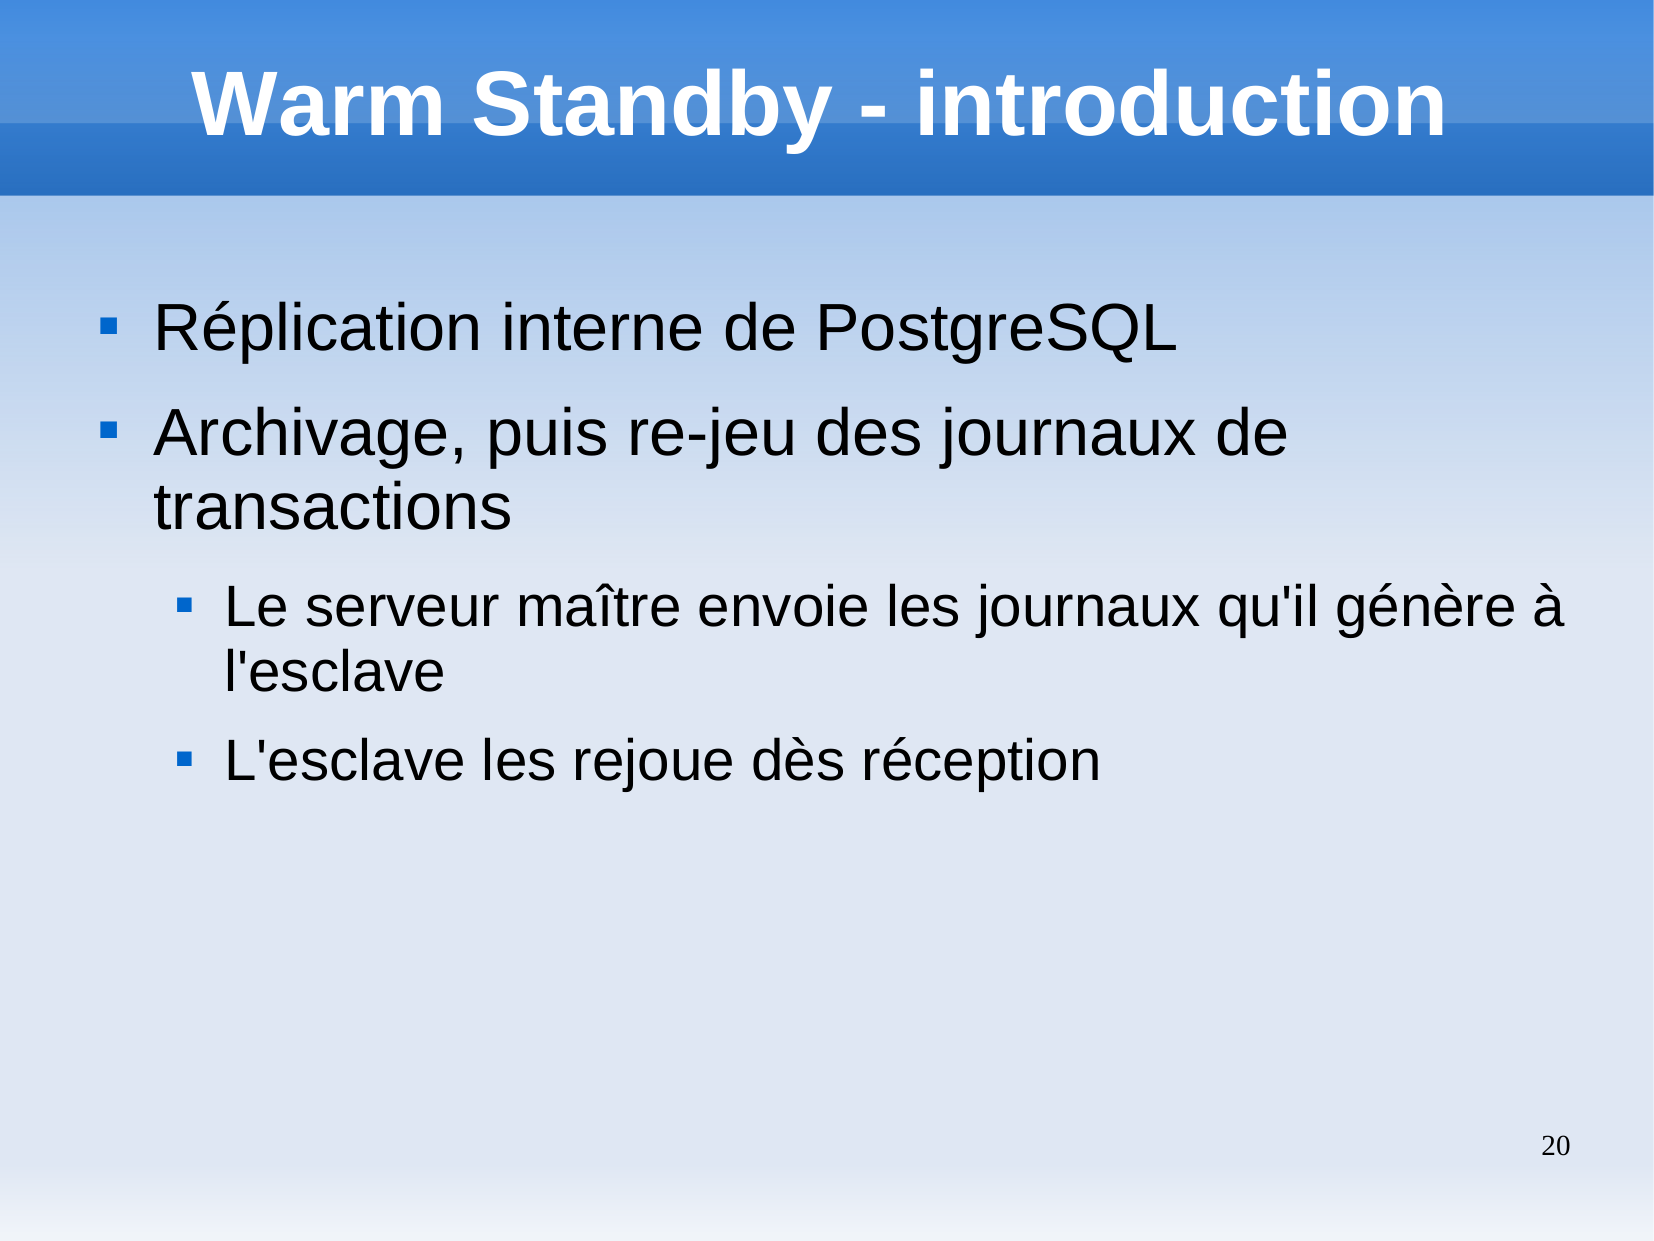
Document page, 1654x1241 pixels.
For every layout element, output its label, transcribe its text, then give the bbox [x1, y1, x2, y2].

title Warm Standby - introduction [76, 0, 1565, 208]
picture [0, 0, 1654, 1241]
list Réplication interne de PostgreSQL Archivage, puis re-jeu des journaux de transactions Le serveur maître envoie les journaux qu'il génère à l'esclave L'esclave les rejoue dès réception [82, 290, 1571, 1109]
